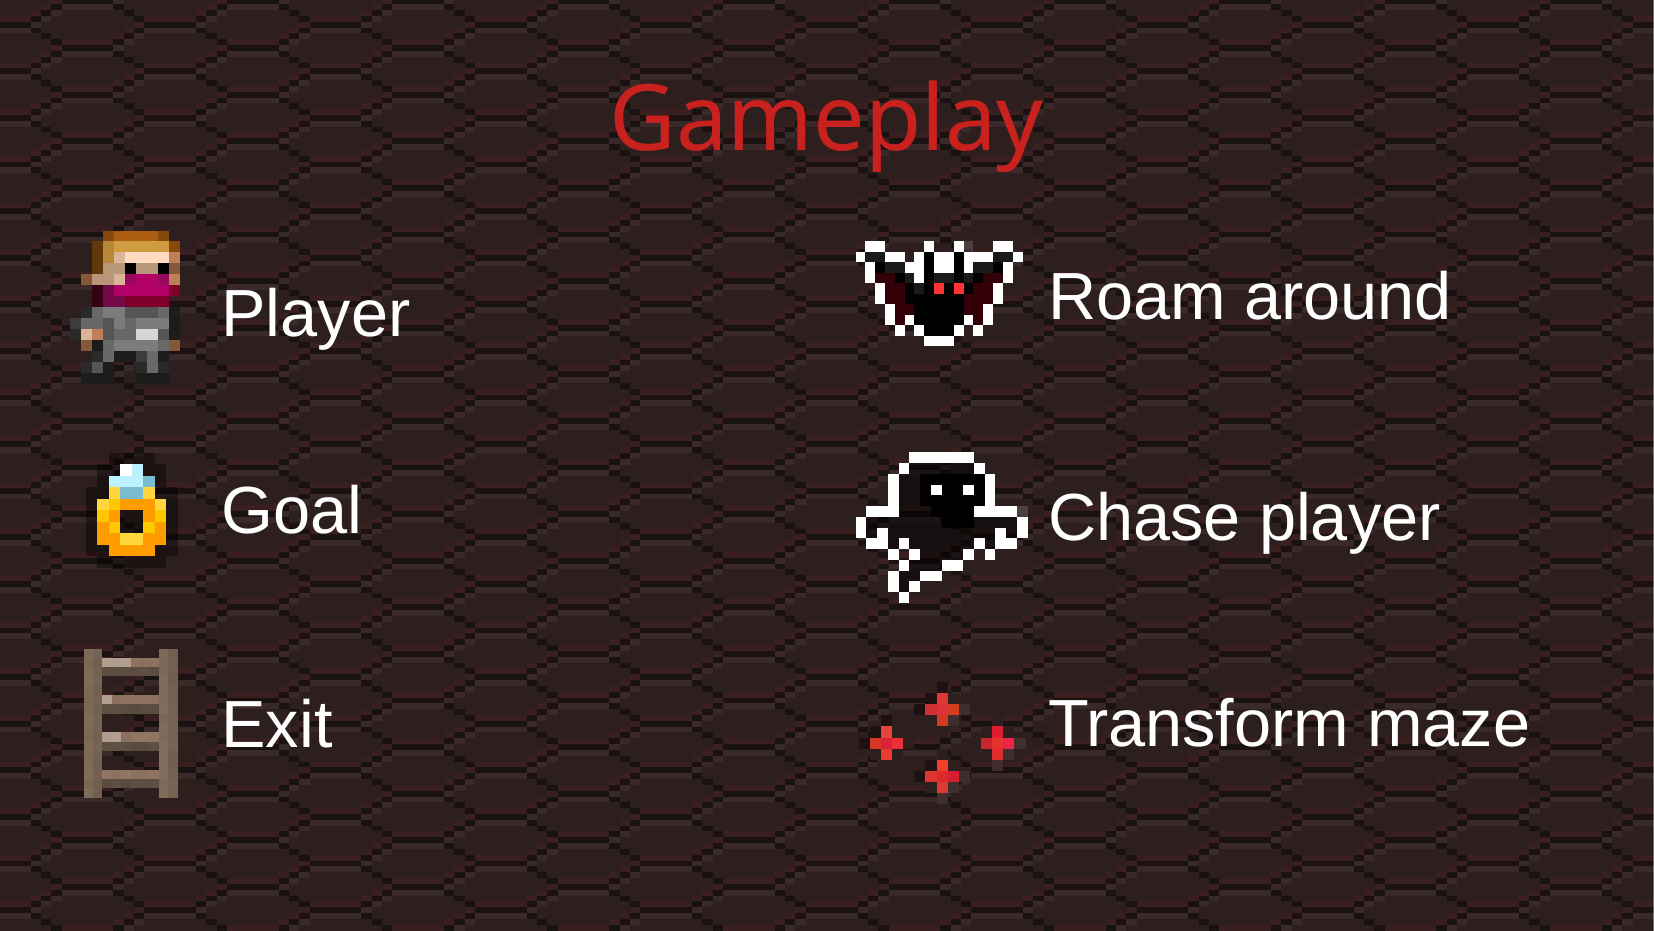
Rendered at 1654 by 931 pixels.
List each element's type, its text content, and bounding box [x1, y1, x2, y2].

text_box Roam around [1033, 251, 1536, 400]
text_box Transform maze [1033, 678, 1654, 798]
title Gameplay [82, 37, 1571, 193]
text_box Exit [206, 679, 443, 827]
text_box Goal [206, 466, 443, 614]
picture [0, 0, 1654, 931]
text_box Player [206, 268, 827, 447]
text_box Chase player [1033, 472, 1536, 621]
